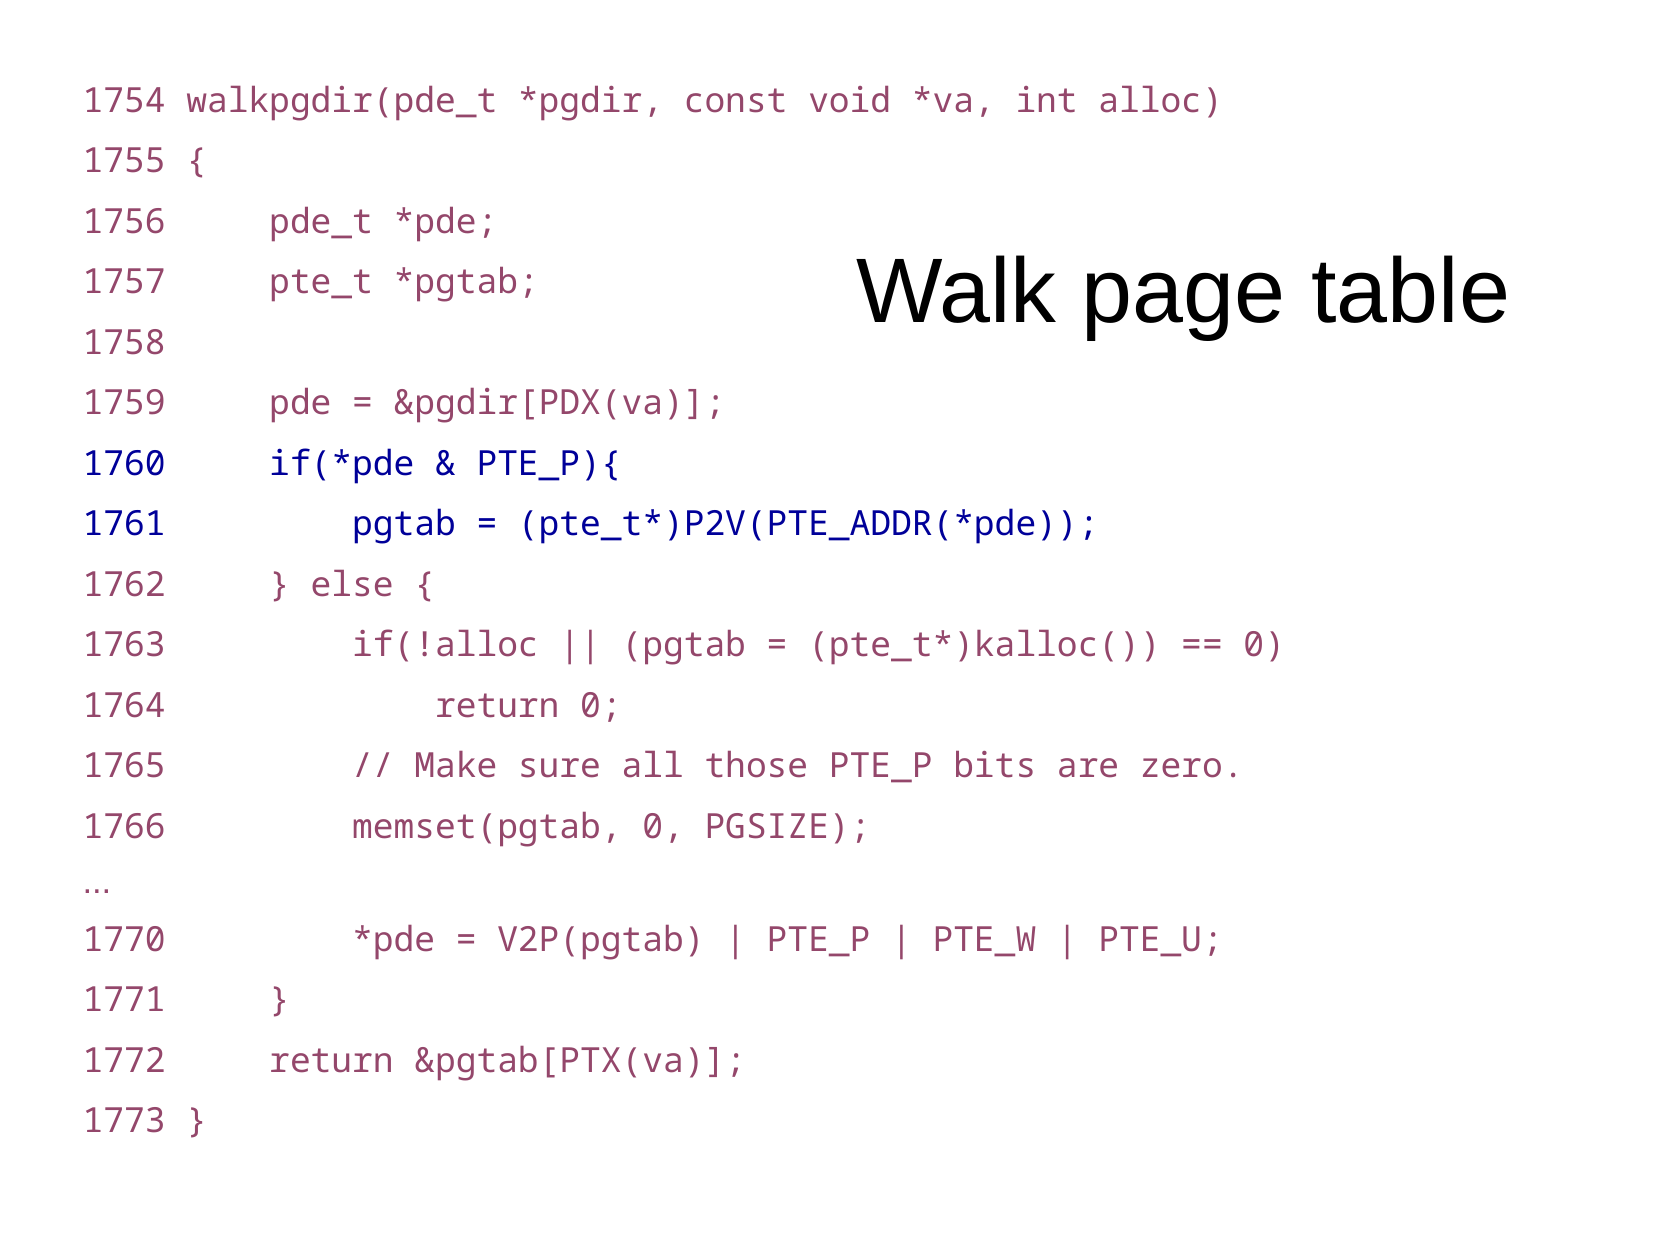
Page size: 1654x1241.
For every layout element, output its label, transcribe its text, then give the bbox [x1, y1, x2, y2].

list 1754 walkpgdir(pde_t *pgdir, const void *va, int alloc) 1755 { 1756 pde_t *pde; 1757 pte_t *pgtab; 1758 1759 pde = &pgdir[PDX(va)]; 1760 if(*pde & PTE_P){ 1761 pgtab = (pte_t*)P2V(PTE_ADDR(*pde)); 1762 } else { 1763 if(!alloc || (pgtab = (pte_t*)kalloc()) == 0) 1764 return 0; 1765 // Make sure all those PTE_P bits are zero. 1766 memset(pgtab, 0, PGSIZE); ... 1770 *pde = V2P(pgtab) | PTE_P | PTE_W | PTE_U; 1771 } 1772 return &pgtab[PTX(va)]; 1773 } [82, 75, 1571, 1163]
title Walk page table [791, 187, 1576, 395]
